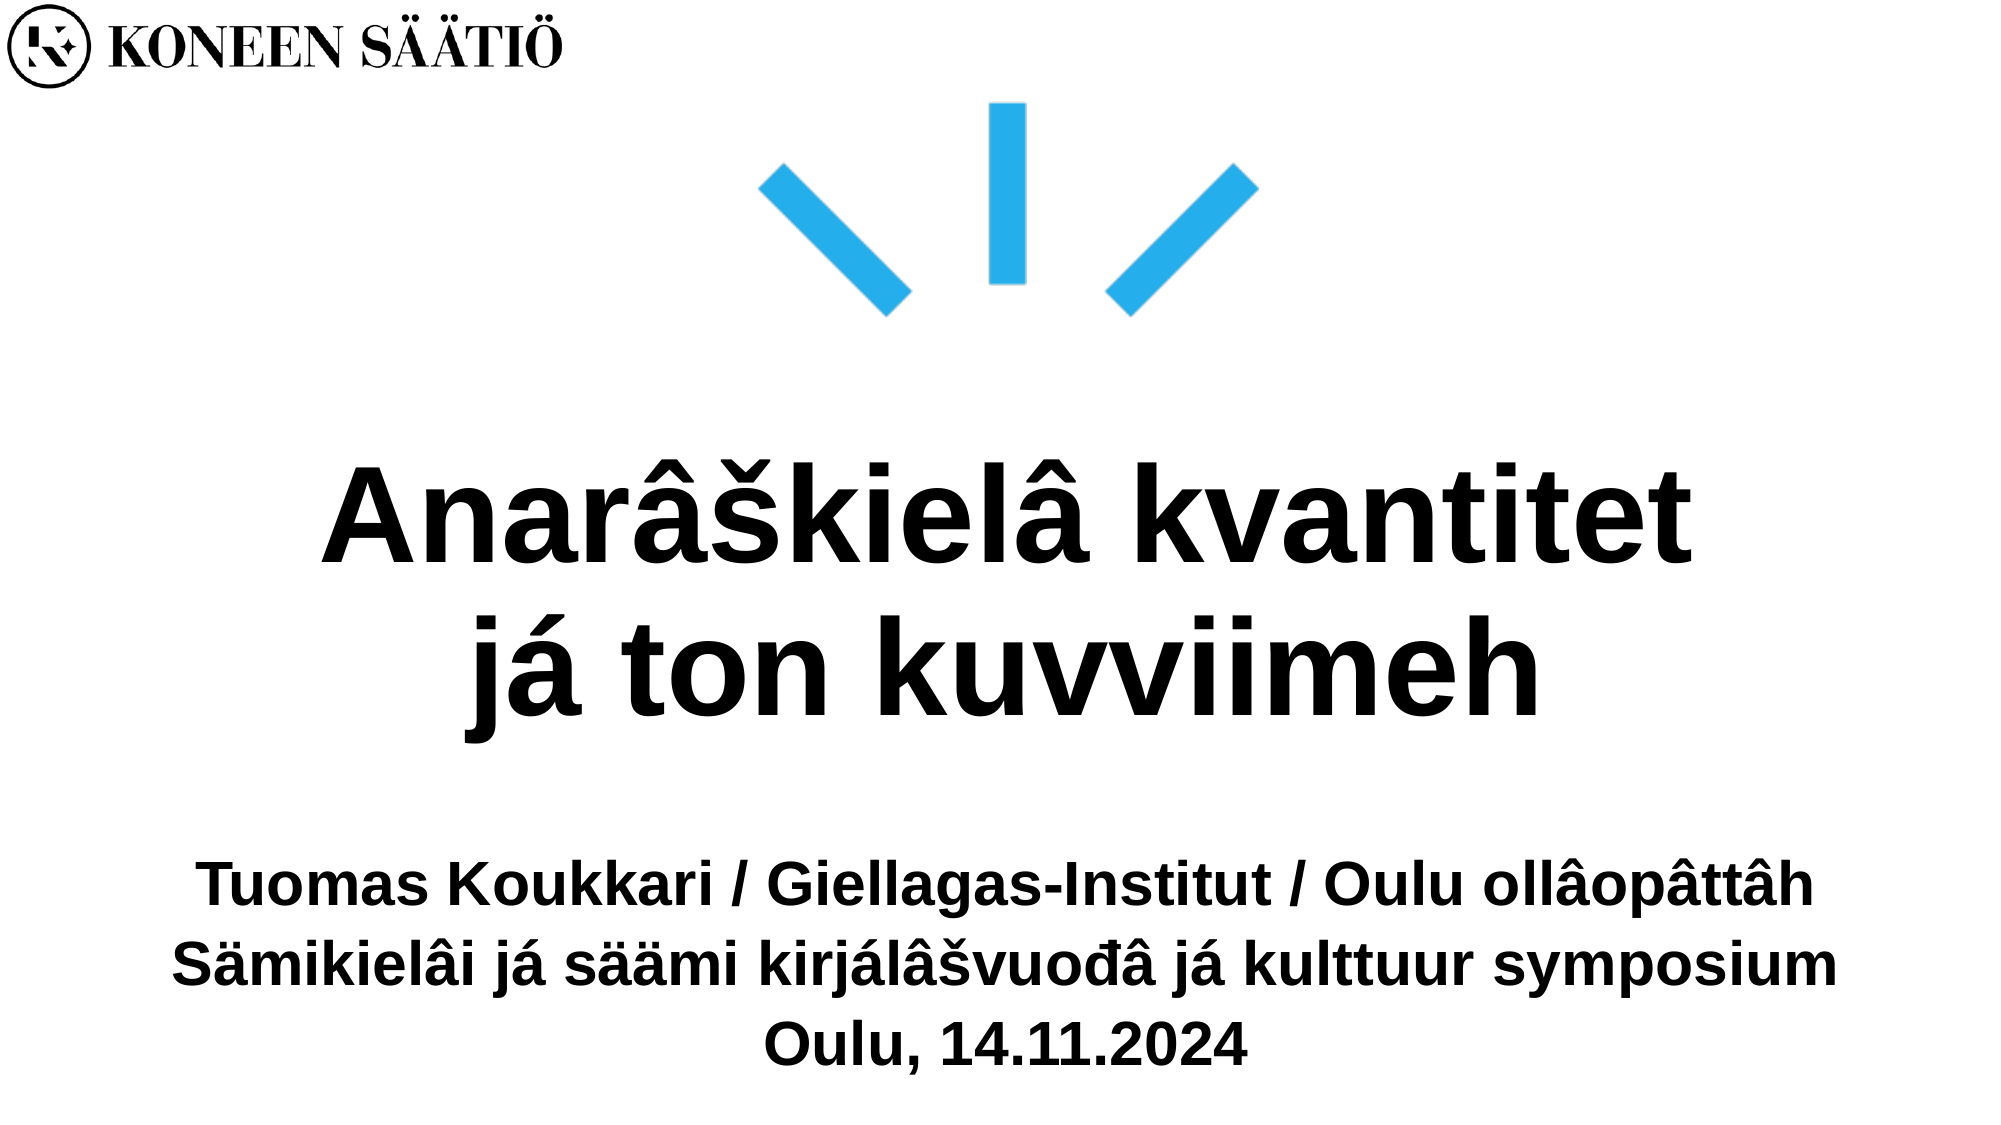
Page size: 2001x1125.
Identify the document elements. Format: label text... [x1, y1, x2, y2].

picture [7, 4, 562, 89]
subtitle Tuomas Koukkari / Giellagas-Institut / Oulu ollâopâttâh Sämikielâi já säämi kirjálâšvuođâ já kulttuur symposium Oulu, 14.11.2024 [106, 838, 1907, 1079]
title Anarâškielâ kvantitet já ton kuvviimeh [93, 360, 1919, 822]
picture [596, 63, 1417, 337]
